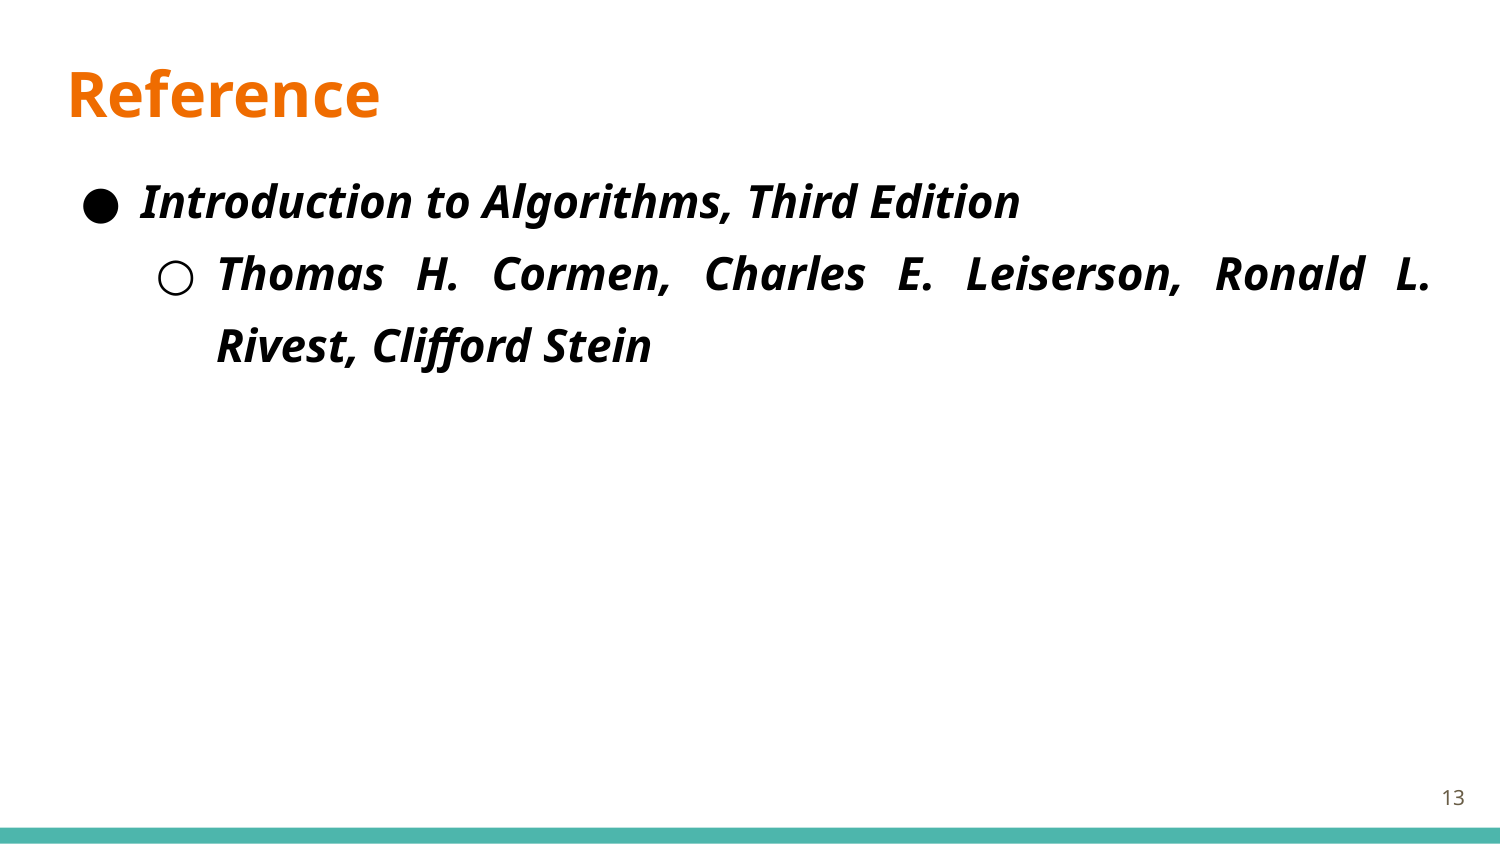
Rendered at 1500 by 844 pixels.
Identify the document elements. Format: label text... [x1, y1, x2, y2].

title Reference [51, 35, 1449, 145]
slide_number <number> [1389, 764, 1480, 830]
list Introduction to Algorithms, Third Edition Thomas H. Cormen, Charles E. Leiserson, Ronald L. Rivest, Clifford Stein [51, 145, 1449, 785]
